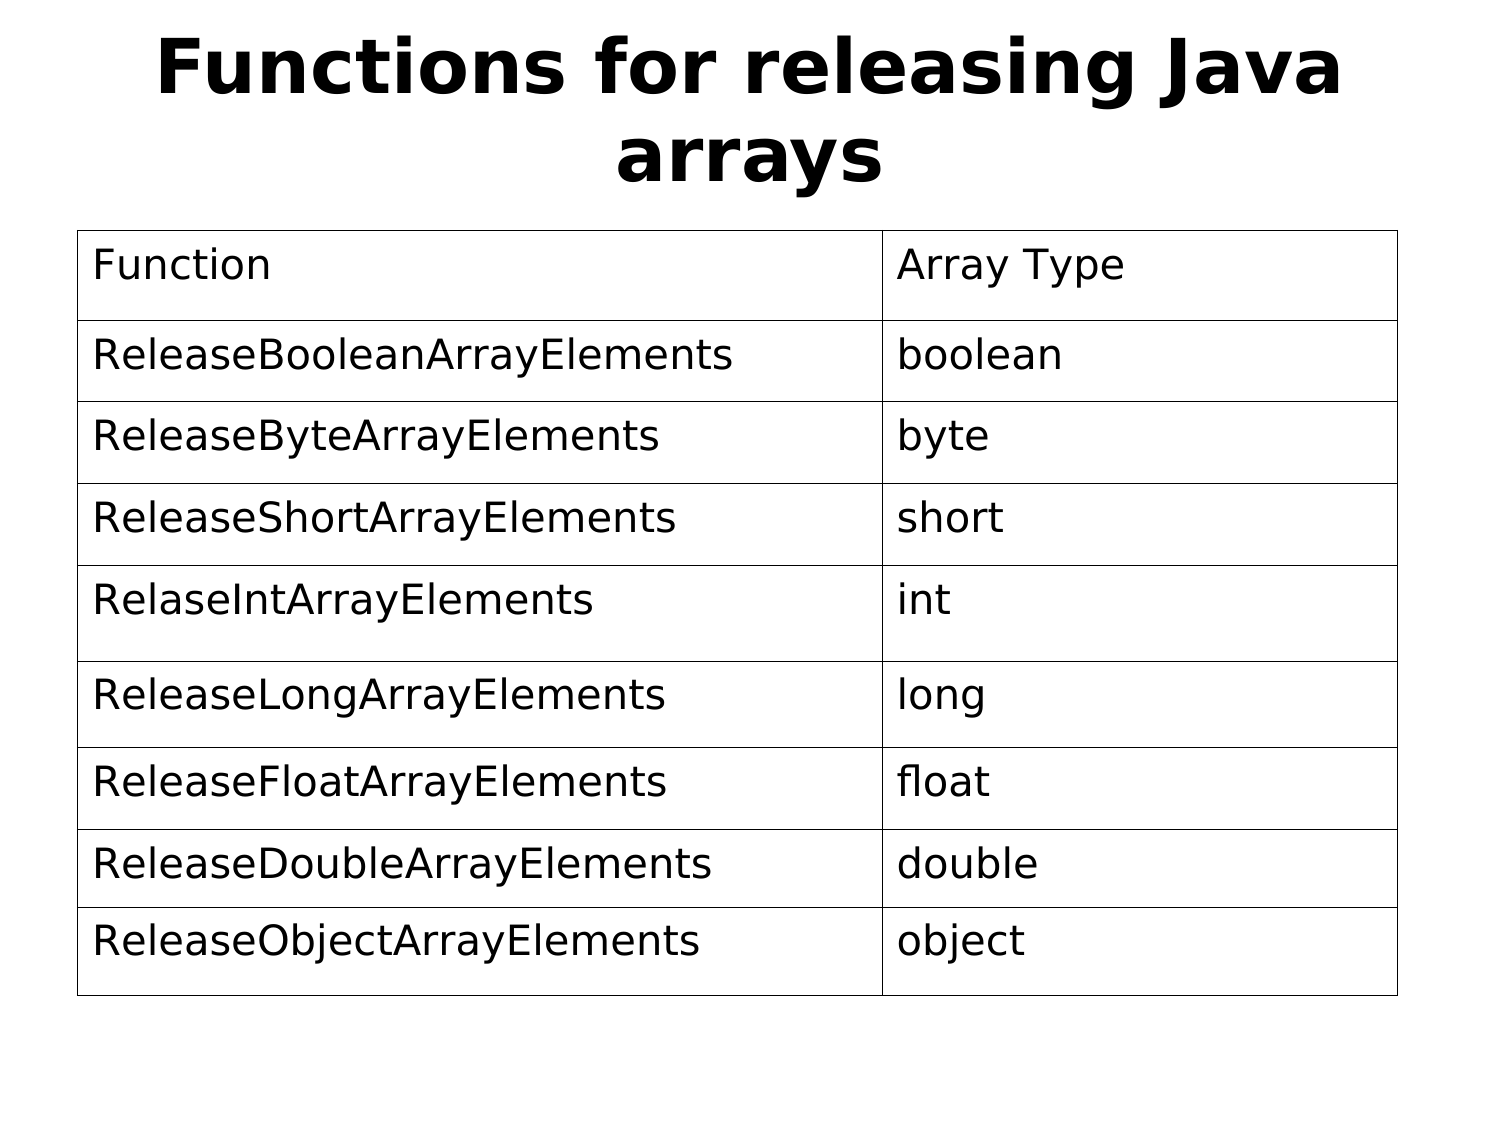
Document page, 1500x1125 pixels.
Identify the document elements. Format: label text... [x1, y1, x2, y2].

table_cell short [883, 484, 1397, 565]
table_cell byte [883, 402, 1397, 483]
table_cell ReleaseLongArrayElements [78, 662, 882, 747]
table_header Function [78, 231, 882, 320]
table_cell int [883, 566, 1397, 661]
table_cell ReleaseBooleanArrayElements [78, 321, 882, 401]
table_cell boolean [883, 321, 1397, 401]
table_cell ReleaseObjectArrayElements [78, 908, 882, 995]
title Functions for releasing Java arrays [75, 22, 1425, 199]
table_cell RelaseIntArrayElements [78, 566, 882, 661]
table_cell ReleaseByteArrayElements [78, 402, 882, 483]
table_cell ReleaseShortArrayElements [78, 484, 882, 565]
table_cell ReleaseDoubleArrayElements [78, 830, 882, 907]
table_cell object [883, 908, 1397, 995]
table_header Array Type [883, 231, 1397, 320]
table_cell ReleaseFloatArrayElements [78, 748, 882, 829]
table_cell float [883, 748, 1397, 829]
table_cell double [883, 830, 1397, 907]
table_cell long [883, 662, 1397, 747]
